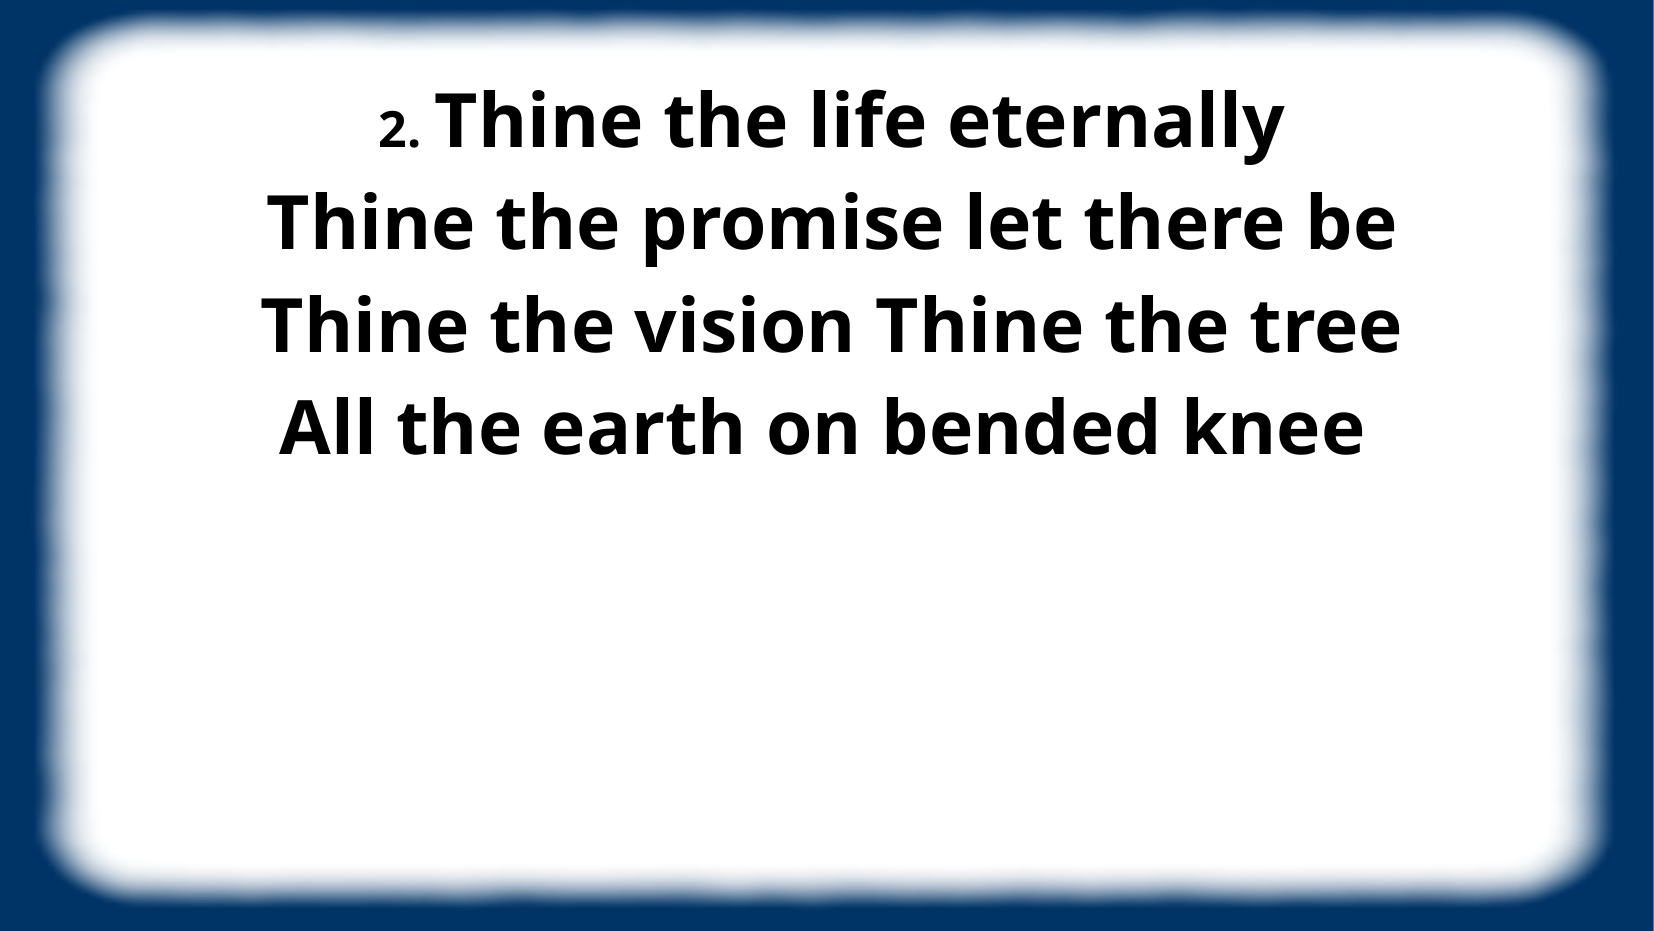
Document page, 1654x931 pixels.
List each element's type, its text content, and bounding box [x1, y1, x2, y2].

picture [0, 0, 1654, 931]
text_box 2. Thine the life eternally Thine the promise let there be Thine the vision Thine the tree All the earth on bended knee [105, 60, 1561, 496]
